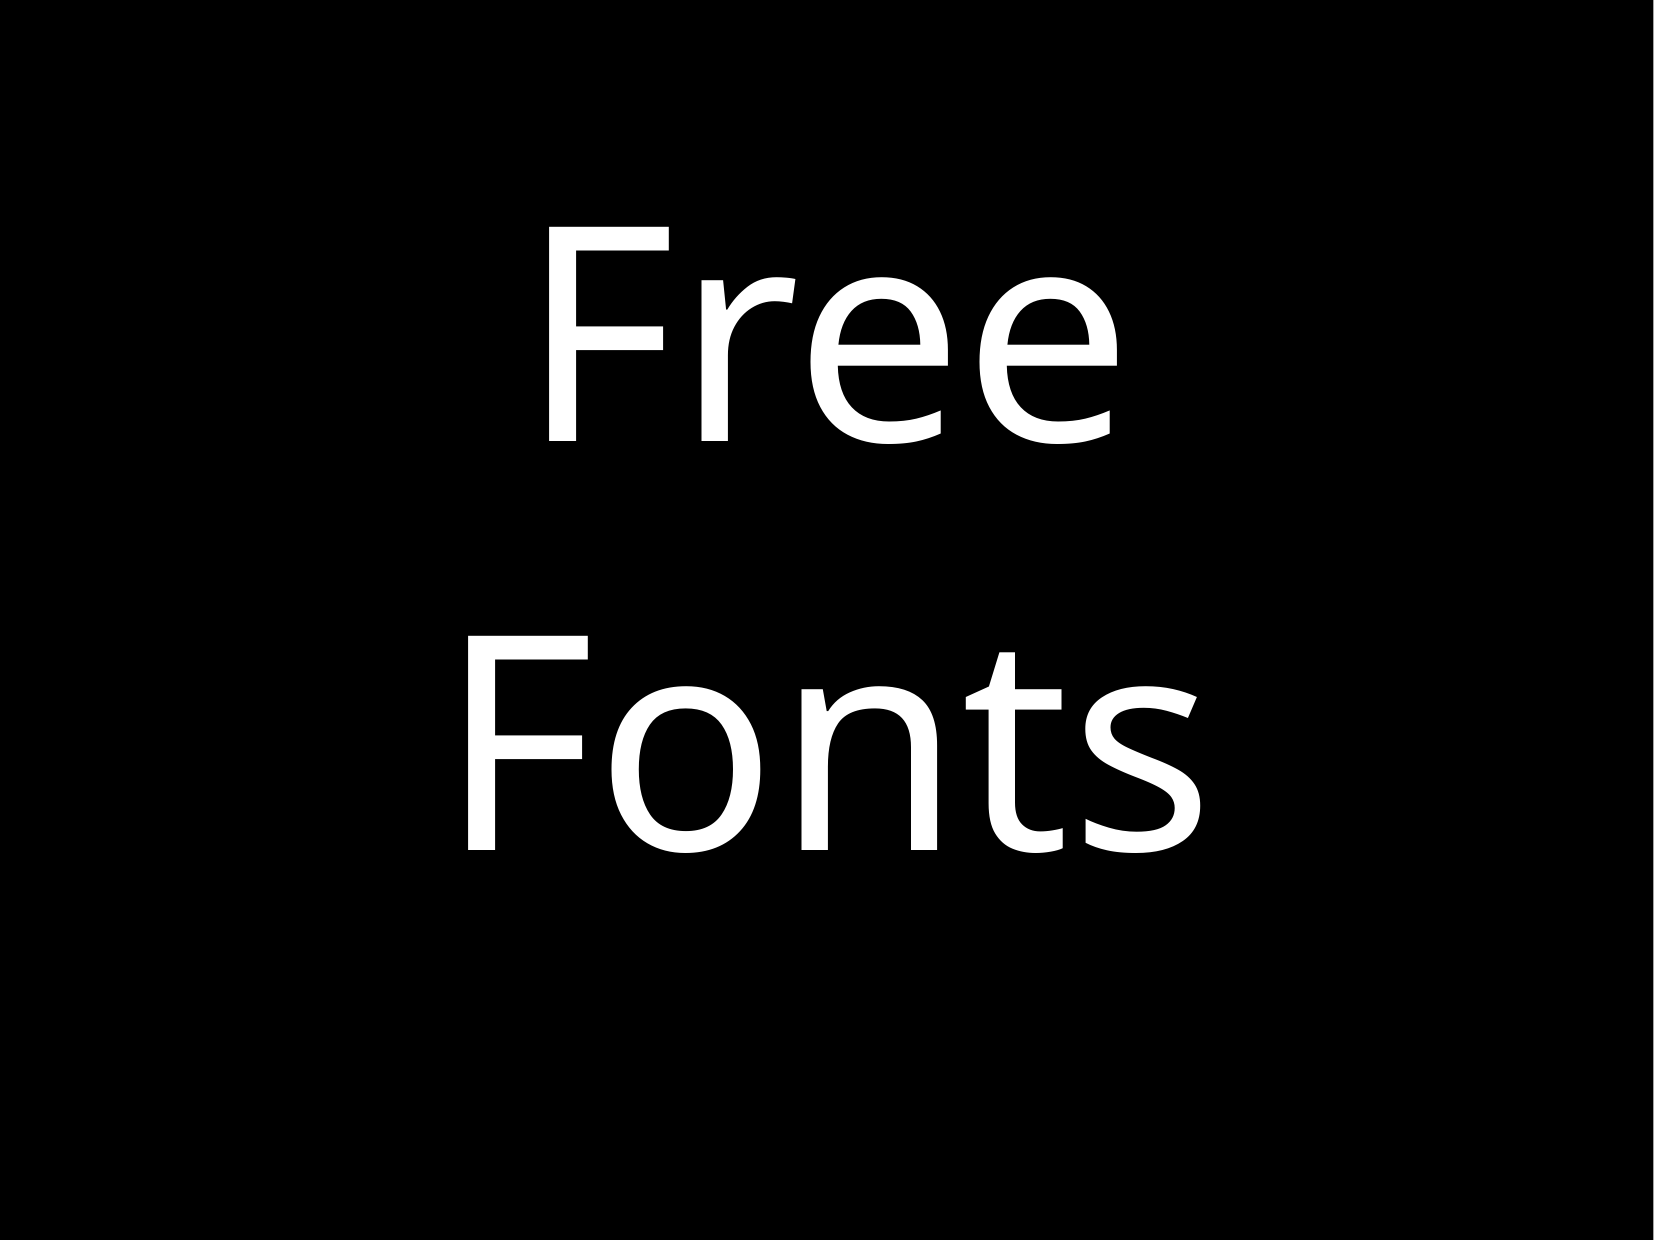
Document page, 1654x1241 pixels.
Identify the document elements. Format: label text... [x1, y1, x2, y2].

subtitle Free Fonts [82, 49, 1571, 1010]
